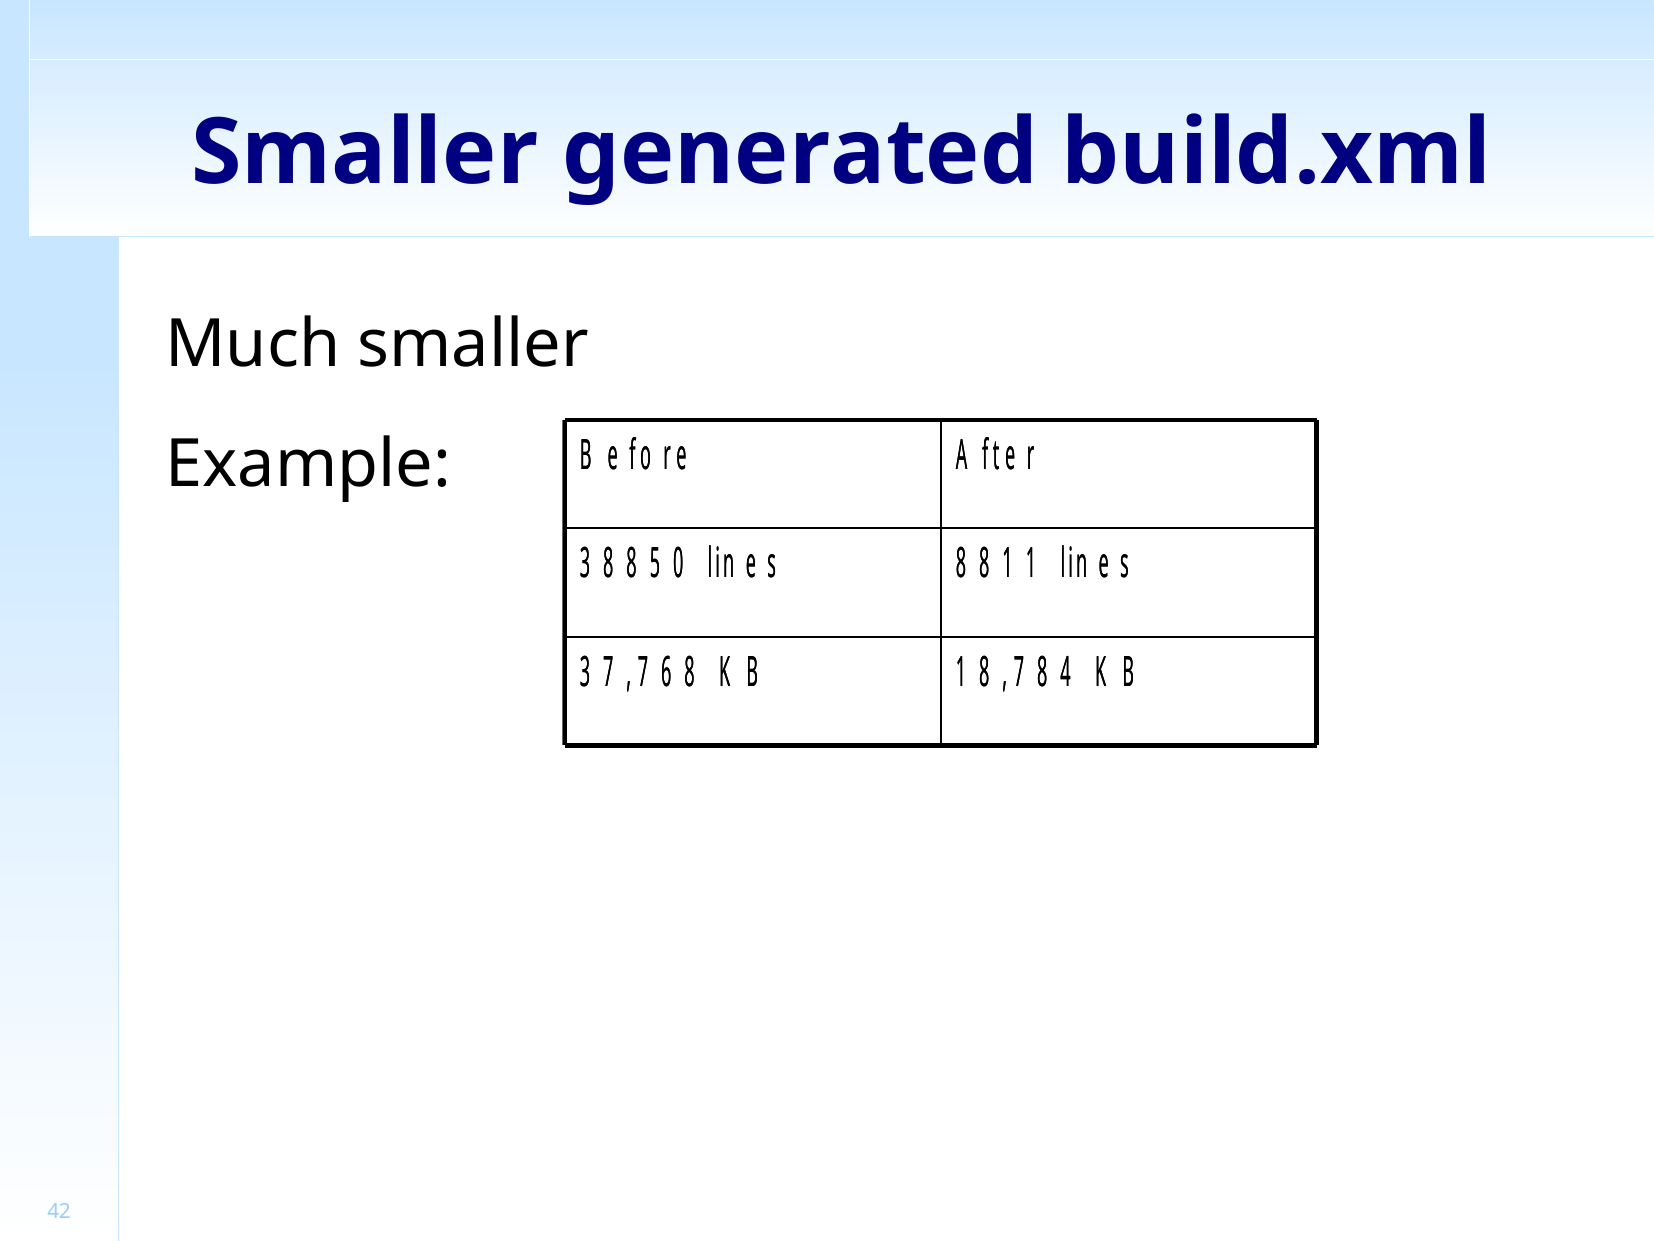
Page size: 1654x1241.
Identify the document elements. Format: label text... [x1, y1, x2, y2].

picture [562, 417, 1322, 751]
title Smaller generated build.xml [29, 59, 1654, 237]
list Much smaller Example: [147, 295, 1651, 1182]
